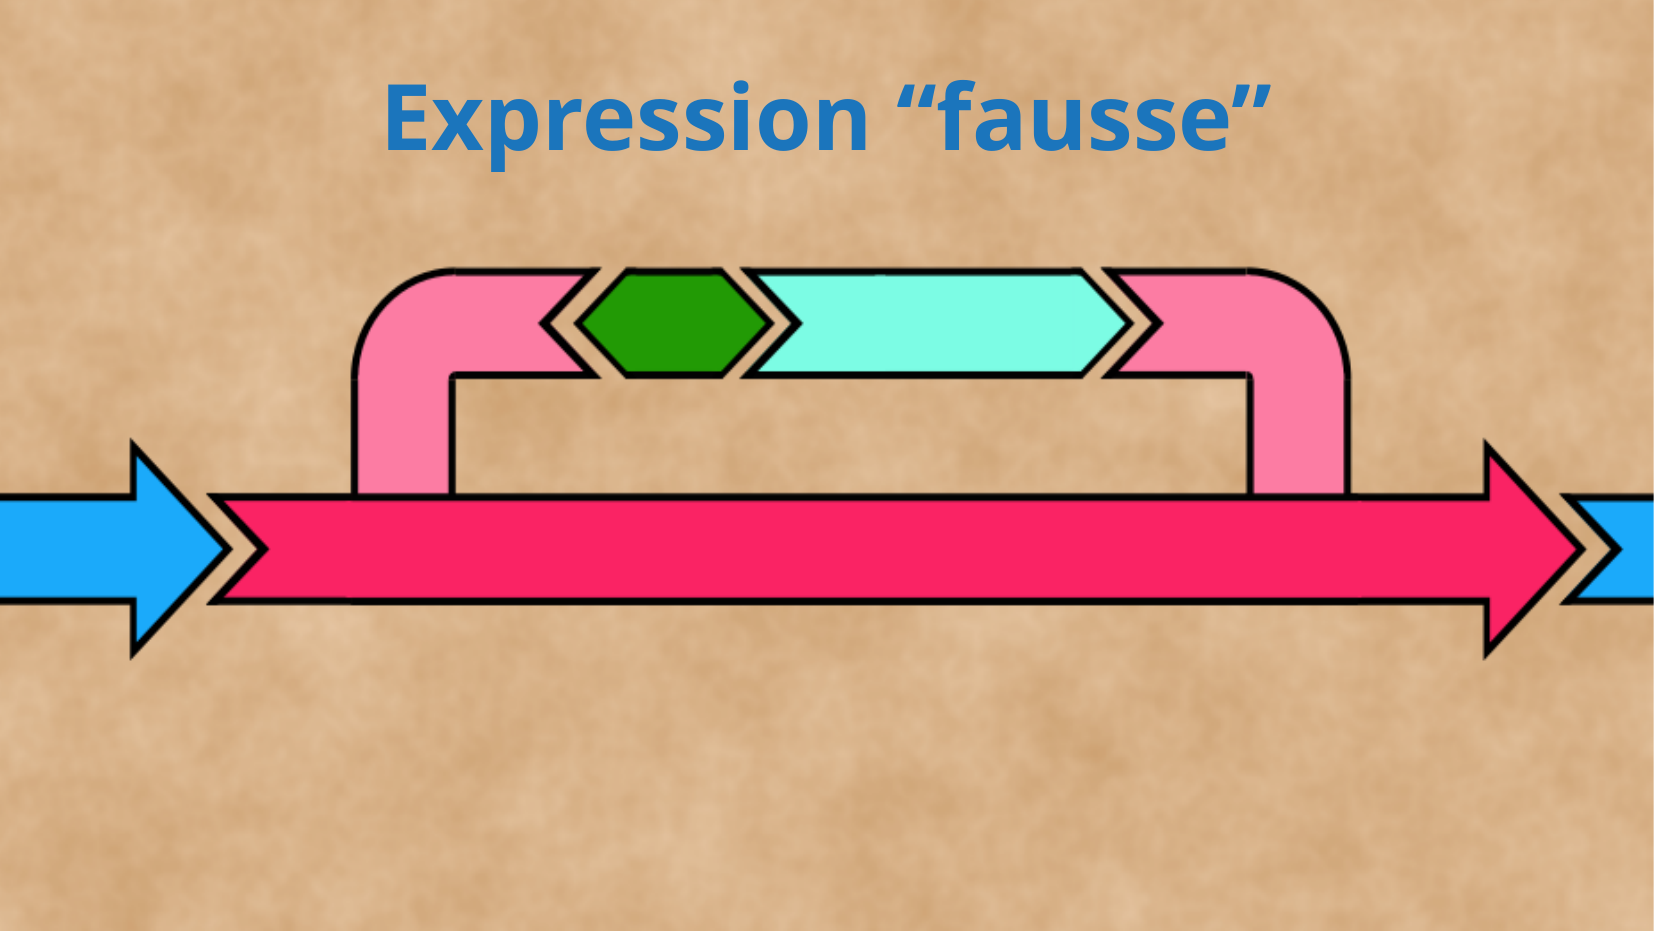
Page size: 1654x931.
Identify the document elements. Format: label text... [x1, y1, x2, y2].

picture [0, 0, 1654, 931]
title Expression “fausse” [82, 37, 1571, 193]
